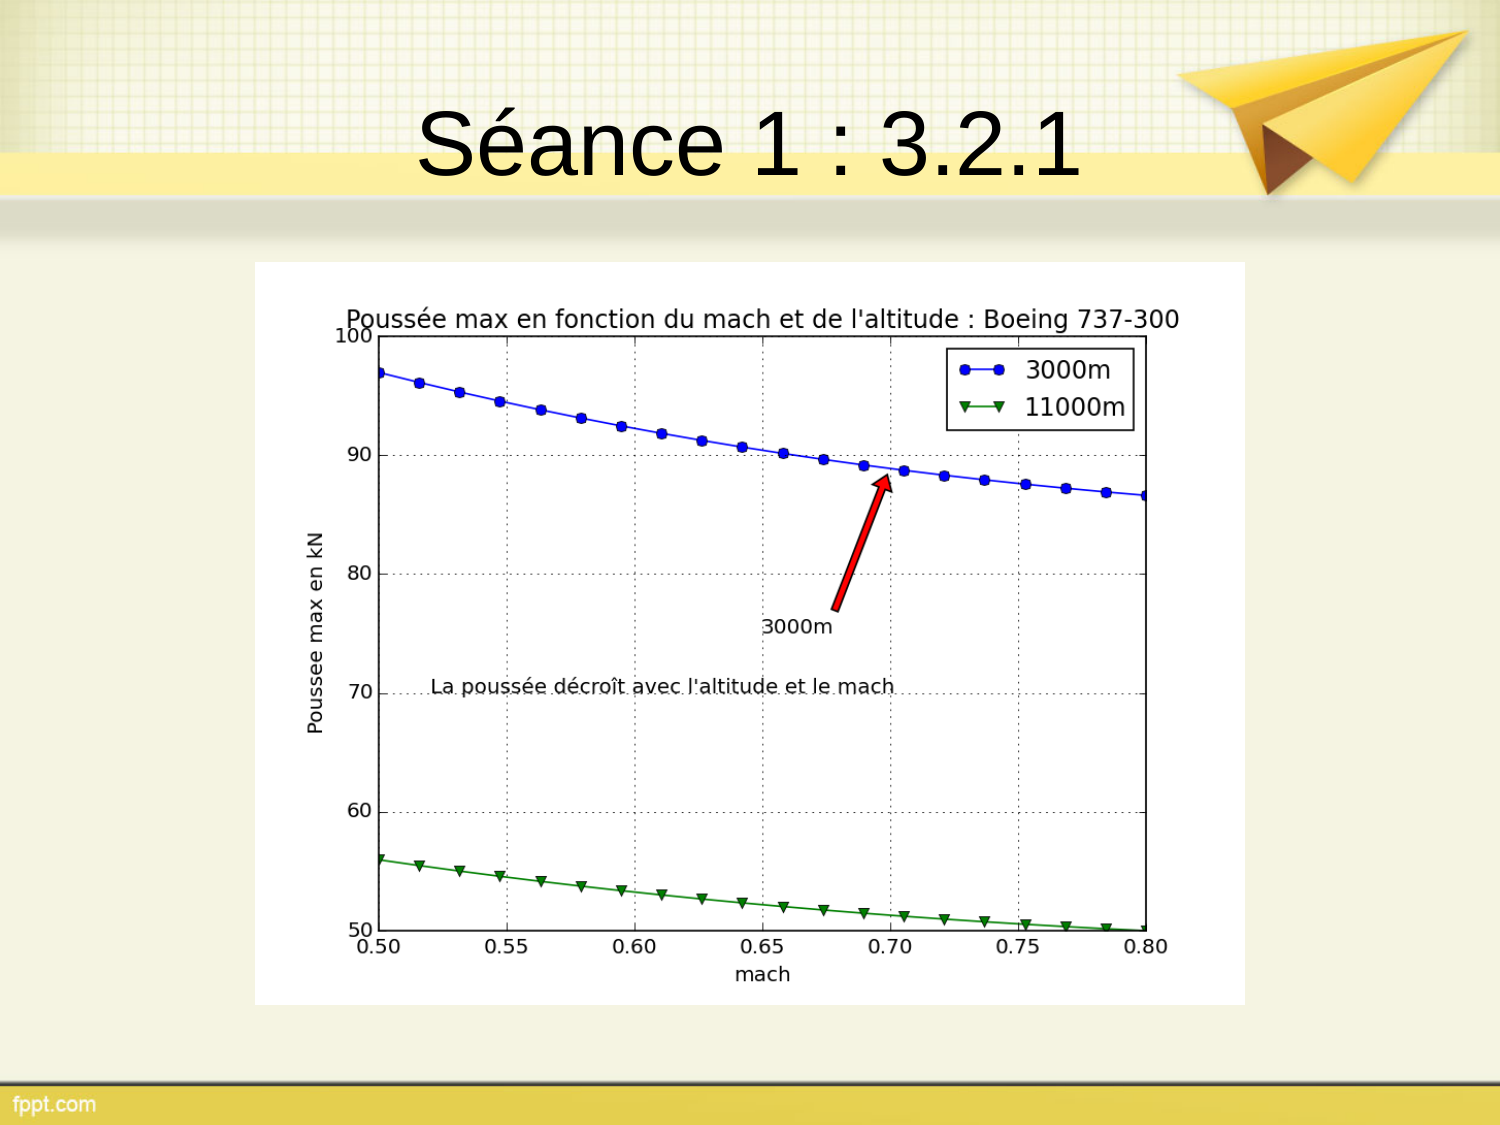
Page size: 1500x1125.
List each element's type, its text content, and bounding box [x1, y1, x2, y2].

picture [0, 0, 1500, 1125]
title Séance 1 : 3.2.1 [75, 45, 1426, 233]
